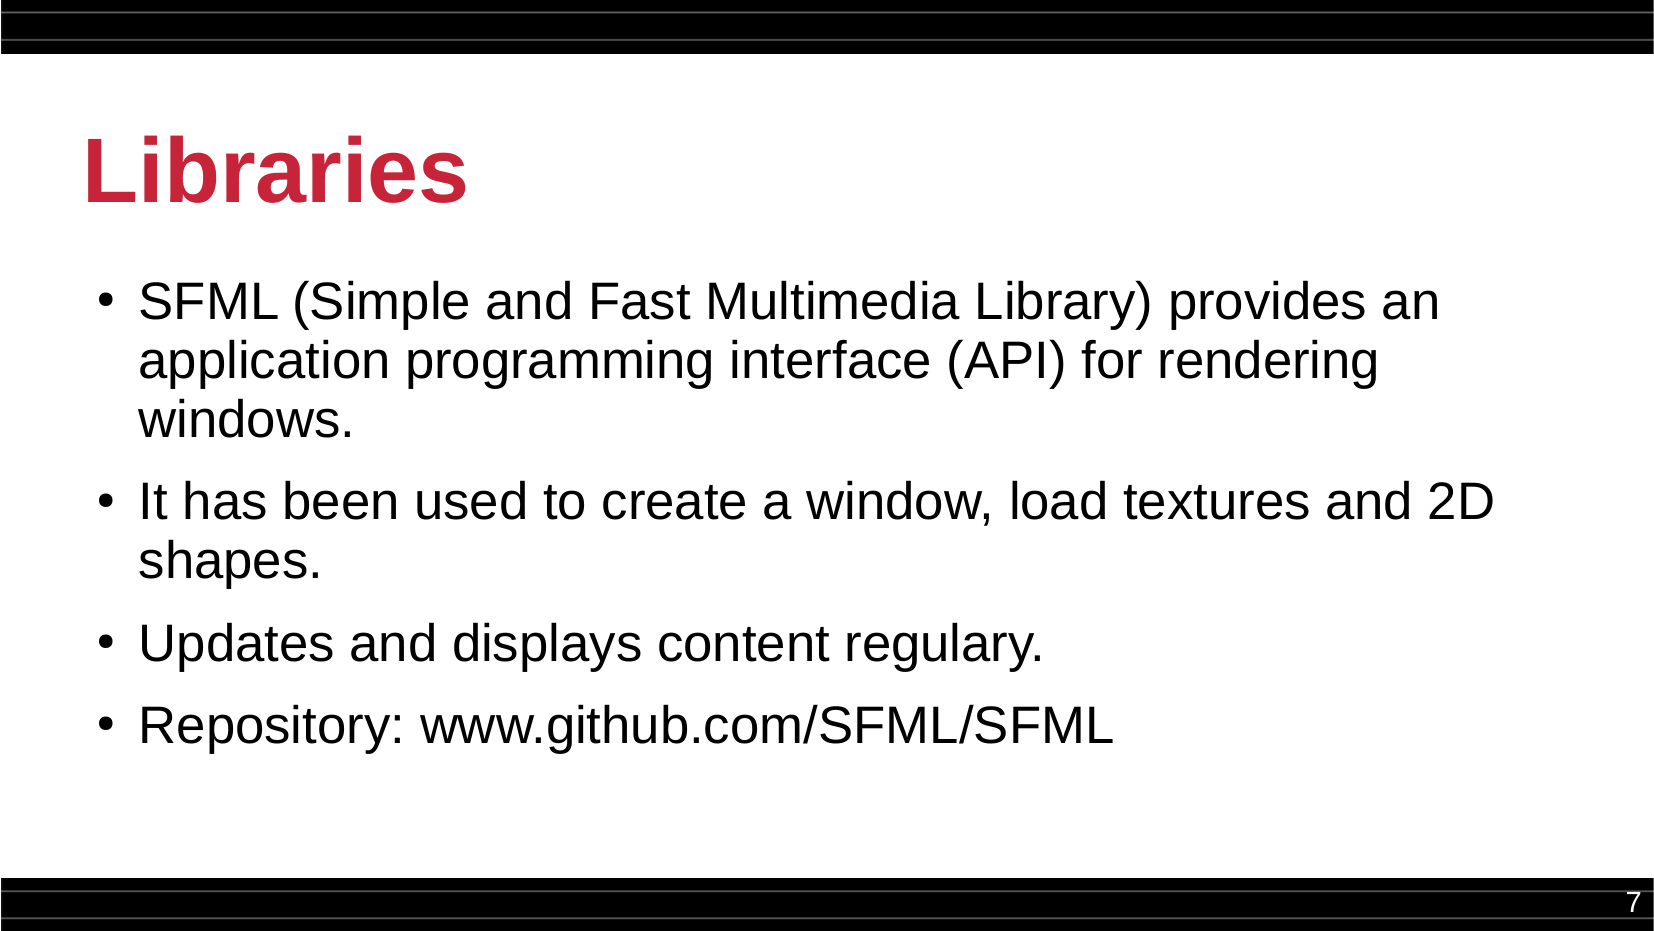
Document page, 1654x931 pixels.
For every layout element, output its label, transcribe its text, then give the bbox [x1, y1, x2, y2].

title Libraries [82, 92, 1571, 249]
picture [1, 878, 1654, 931]
picture [1, 0, 1654, 54]
list SFML (Simple and Fast Multimedia Library) provides an application programming interface (API) for rendering windows. It has been used to create a window, load textures and 2D shapes. Updates and displays content regulary. Repository: www.github.com/SFML/SFML [82, 271, 1571, 758]
